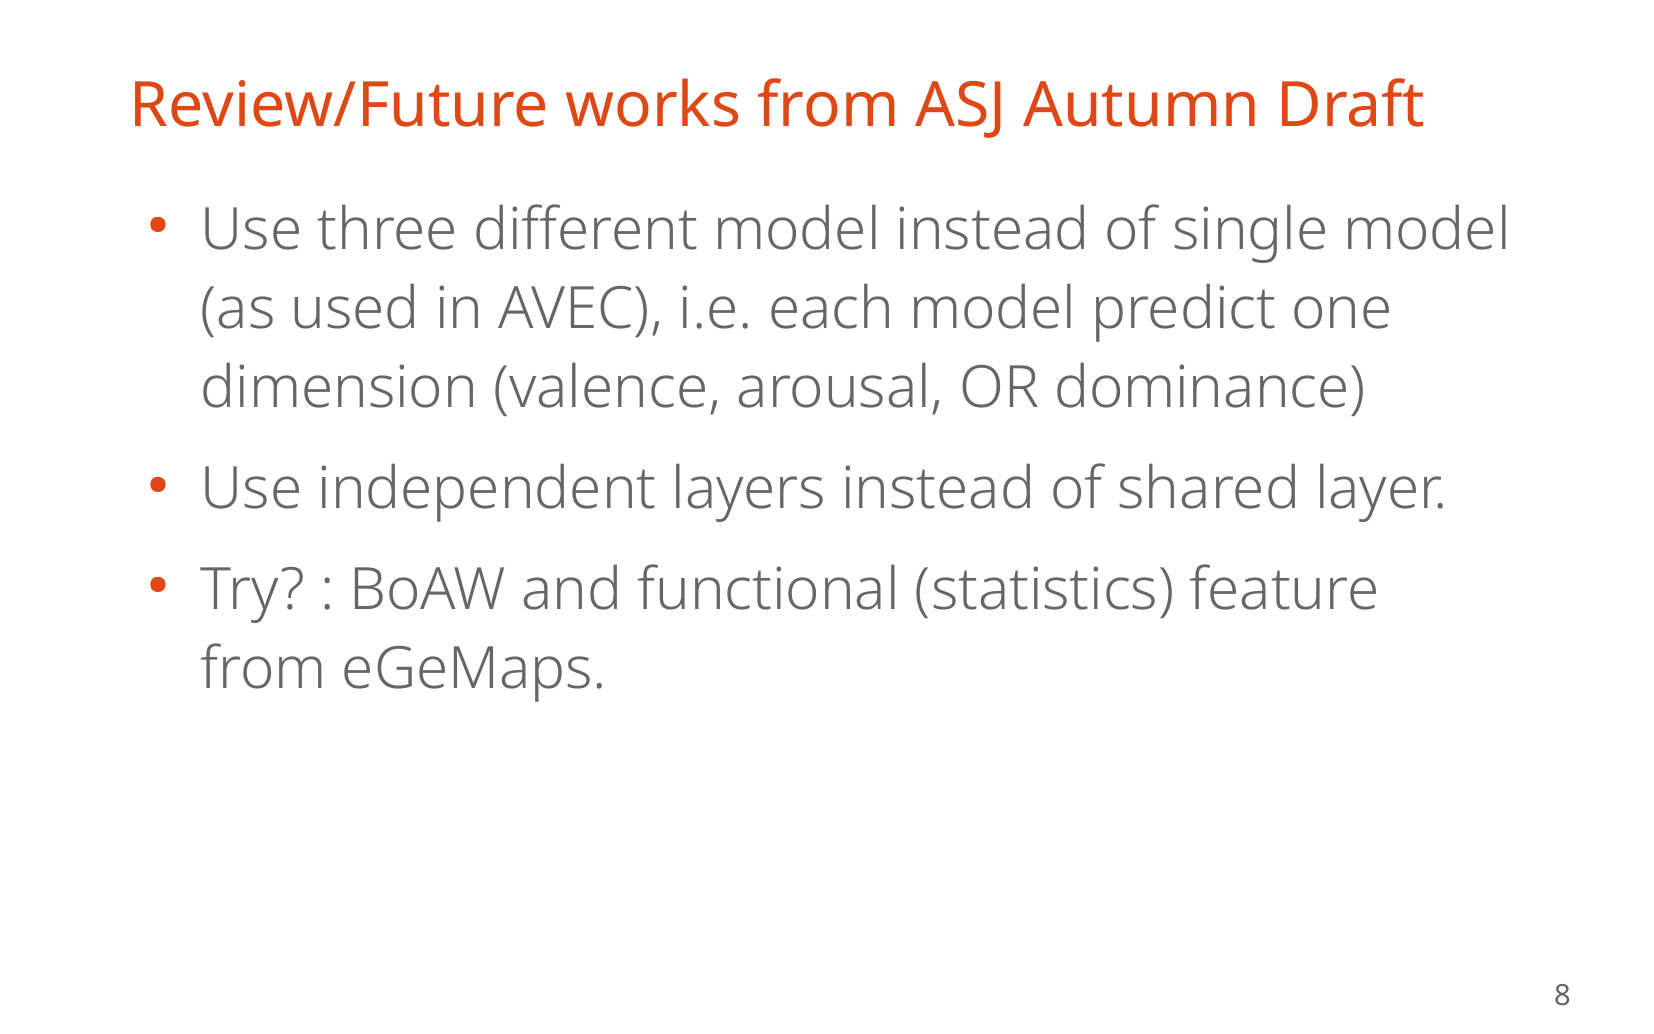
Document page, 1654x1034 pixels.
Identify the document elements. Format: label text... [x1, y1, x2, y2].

list Use three different model instead of single model (as used in AVEC), i.e. each model predict one dimension (valence, arousal, OR dominance) Use independent layers instead of shared layer. Try? : BoAW and functional (statistics) feature from eGeMaps. [129, 186, 1518, 916]
title Review/Future works from ASJ Autumn Draft [129, 49, 1518, 155]
